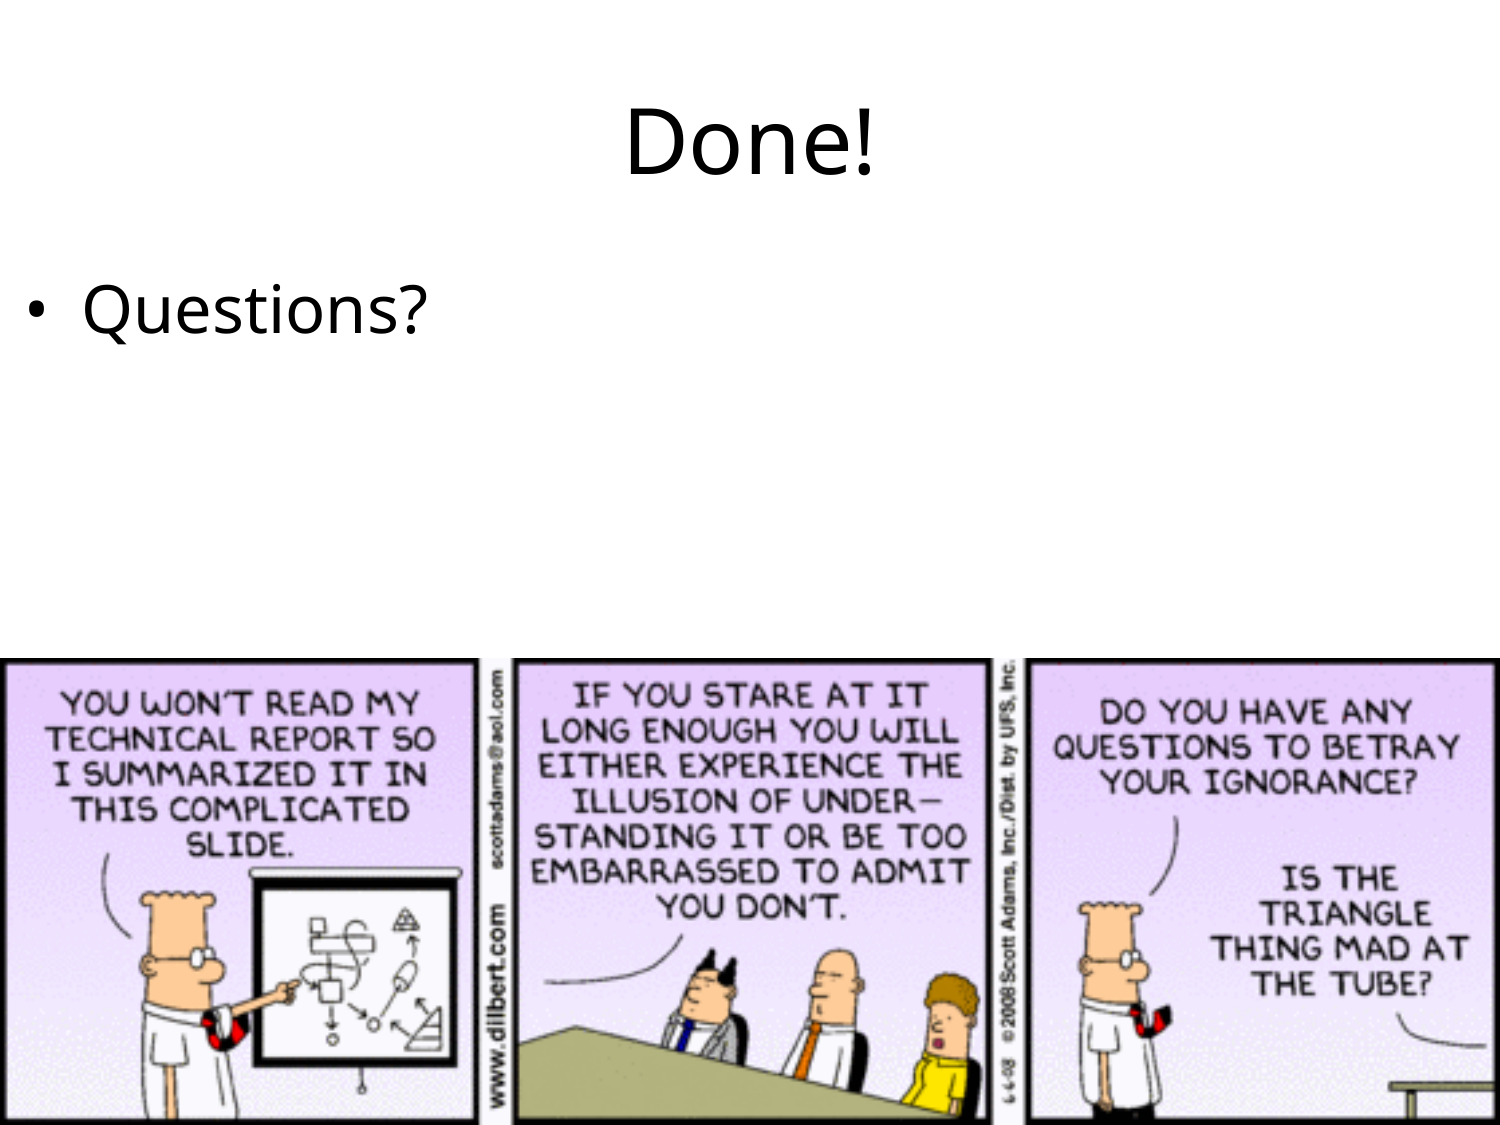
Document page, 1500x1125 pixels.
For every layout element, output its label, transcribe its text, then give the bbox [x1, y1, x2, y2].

picture [0, 658, 1500, 1125]
title Done! [24, 45, 1476, 233]
list Questions? [24, 262, 1476, 658]
